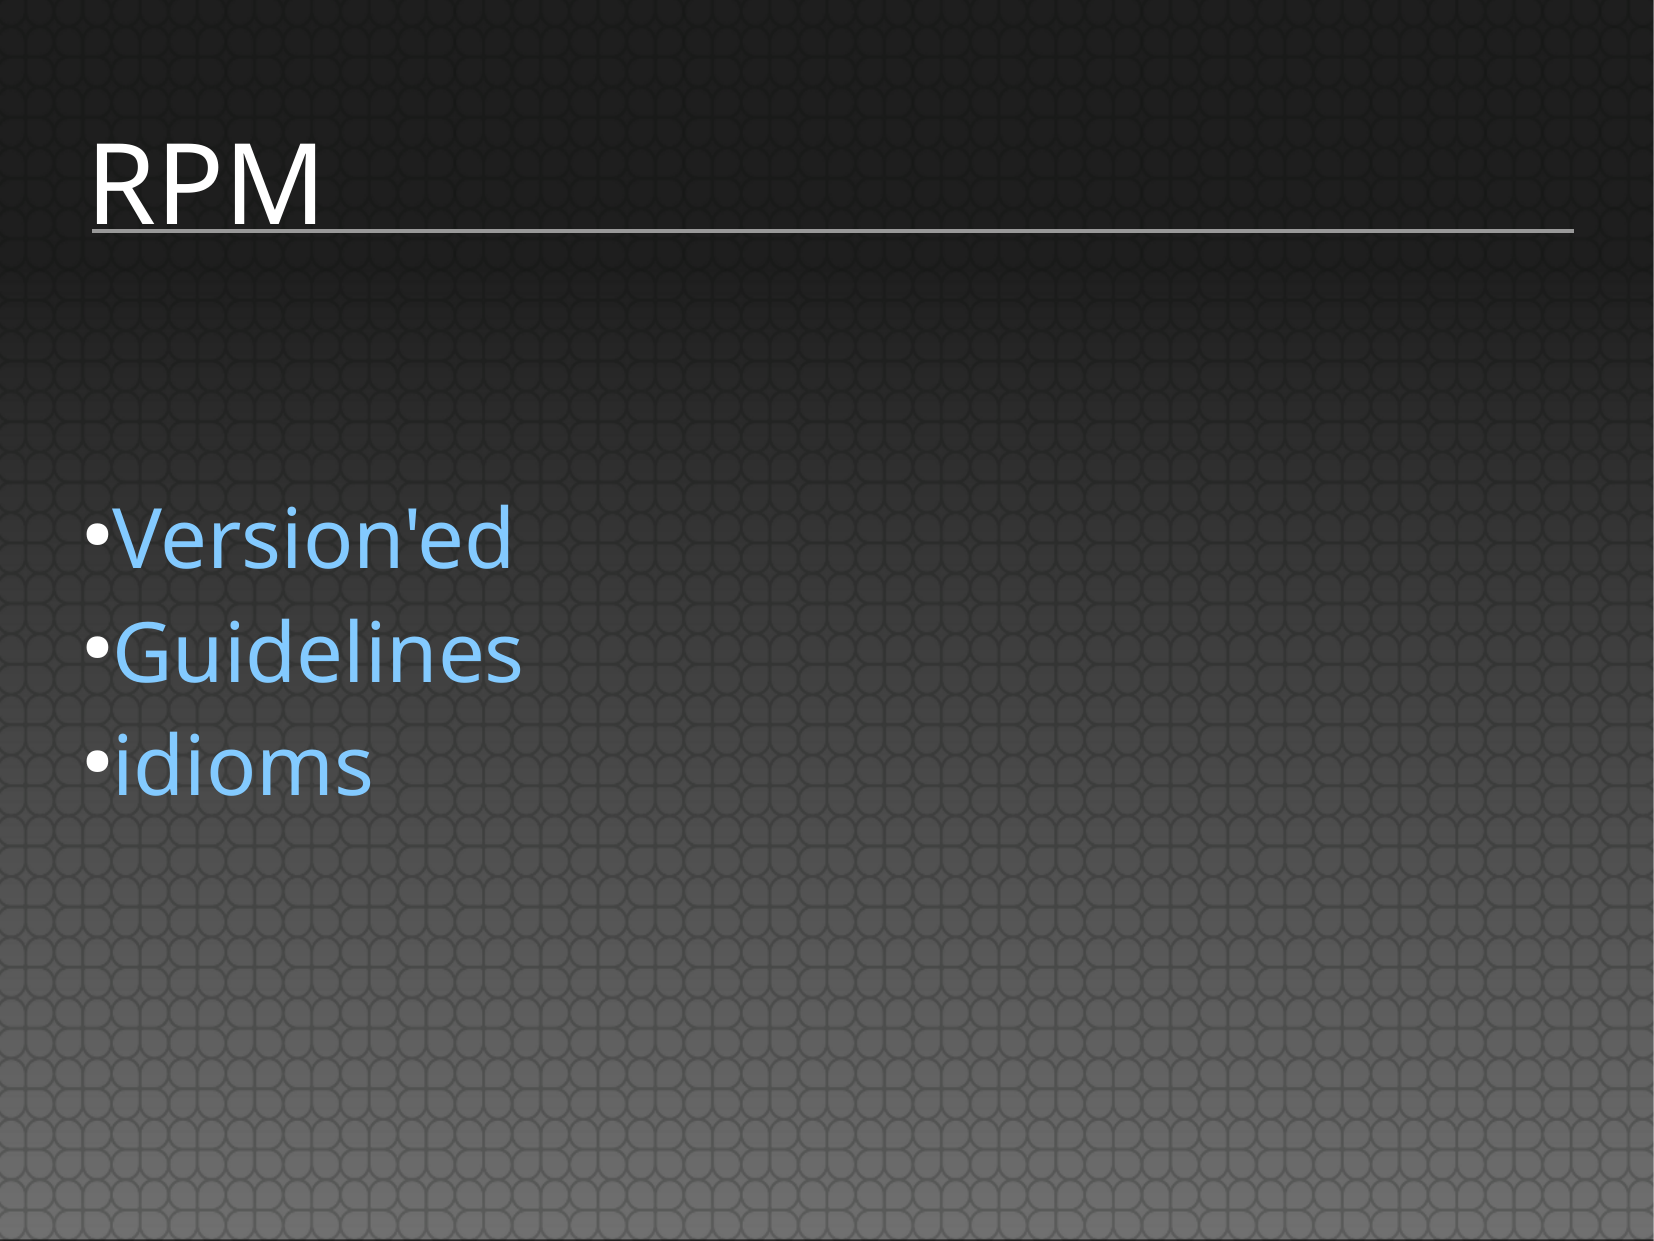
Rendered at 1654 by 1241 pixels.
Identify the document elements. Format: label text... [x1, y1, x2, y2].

title RPM [86, 112, 1576, 249]
subtitle Version'ed Guidelines idioms [82, 290, 1571, 1010]
picture [0, 0, 1654, 1241]
